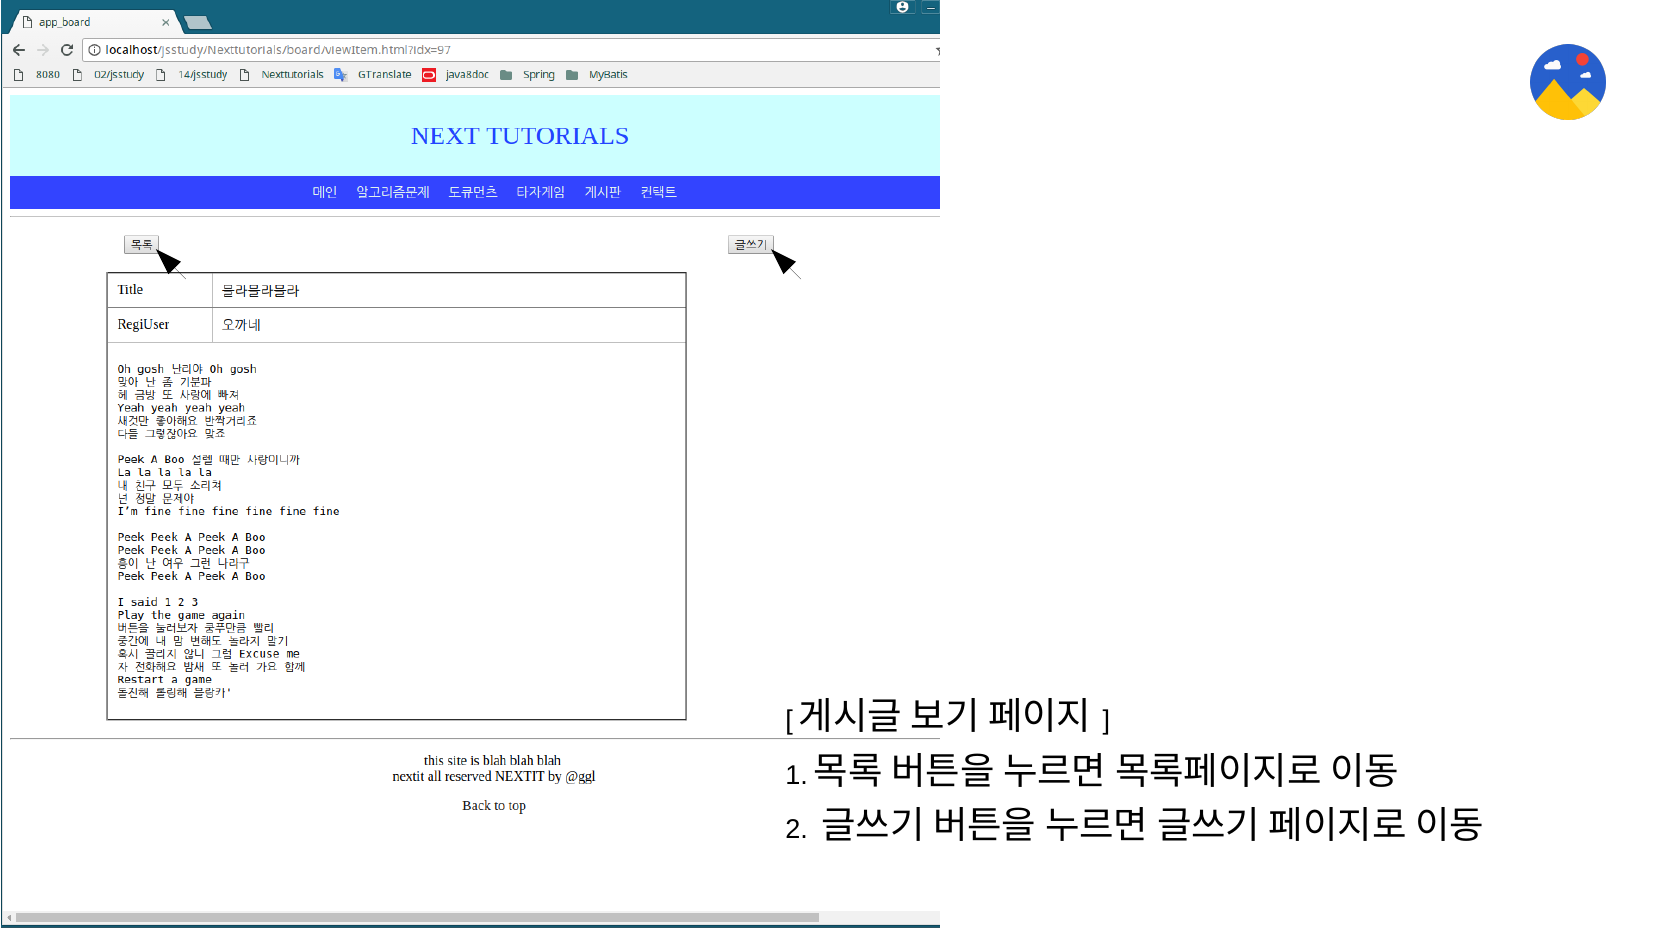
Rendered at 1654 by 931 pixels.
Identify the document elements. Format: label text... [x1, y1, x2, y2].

picture [1, 0, 940, 928]
picture [1530, 44, 1606, 121]
text_box [게시글 보기 페이지] 1.목록 버튼을 누르면 목록페이지로 이동 2. 글쓰기 버튼을 누르면 글쓰기 페이지로 이동 [770, 678, 1561, 826]
